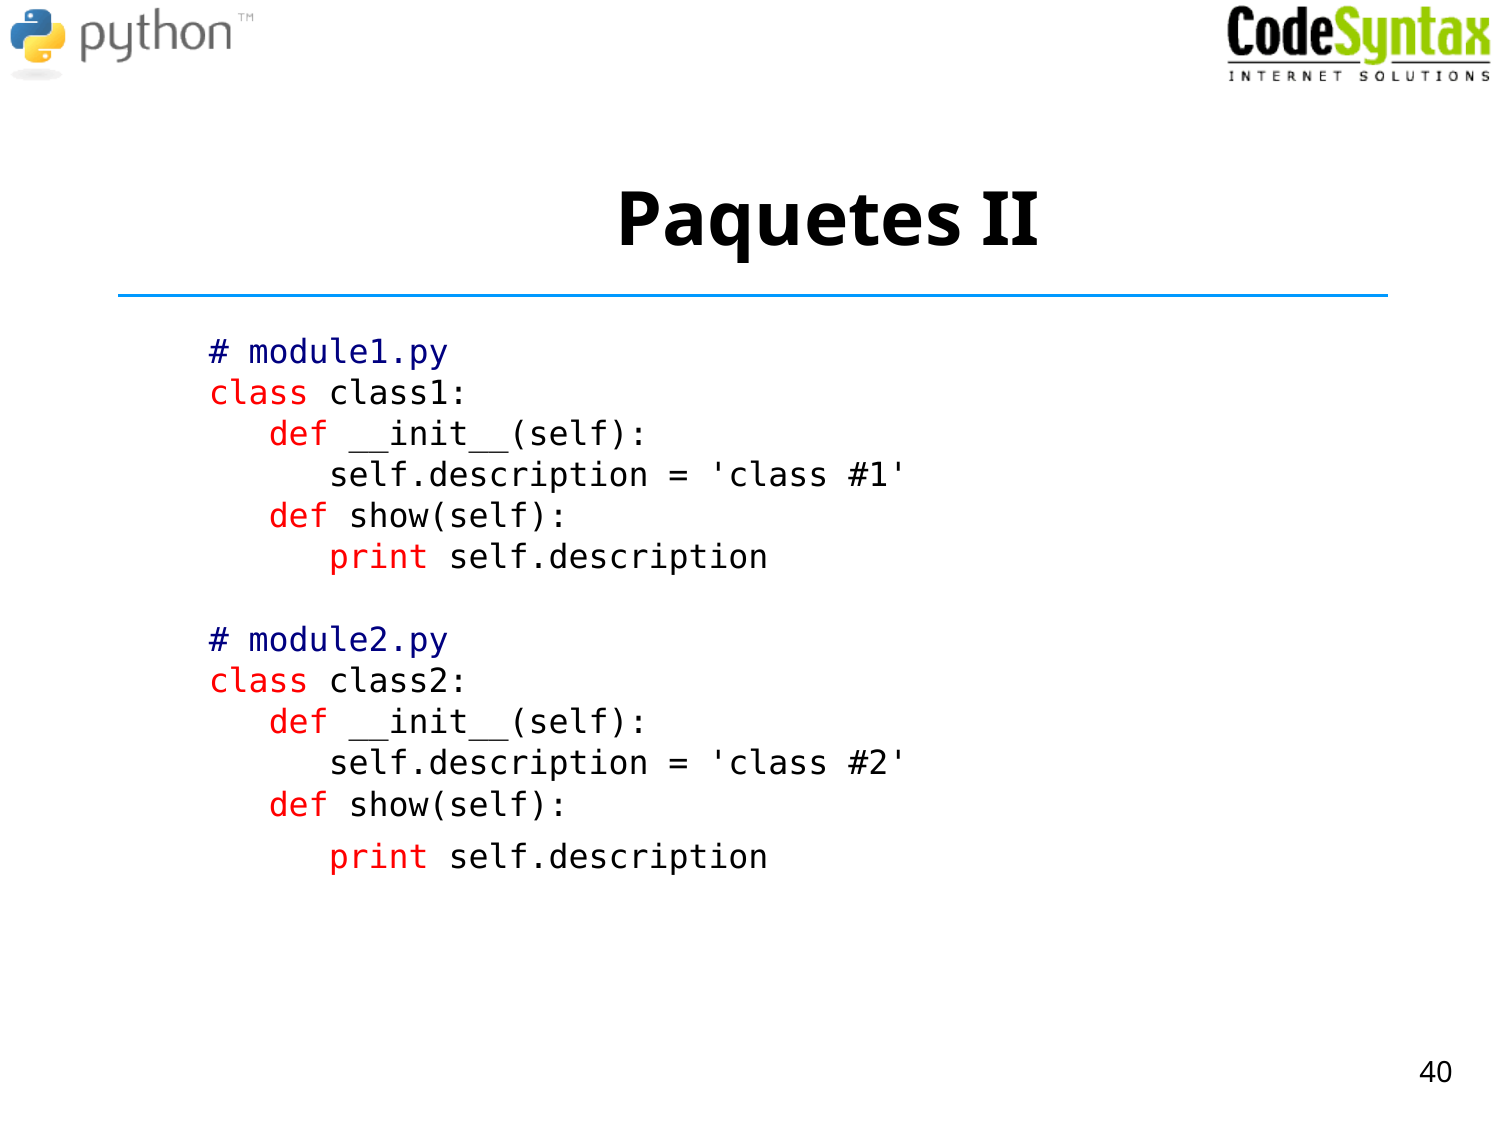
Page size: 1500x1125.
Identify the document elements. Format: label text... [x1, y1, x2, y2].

picture [0, 0, 286, 92]
list # module1.py class class1: def __init__(self): self.description = 'class #1' def show(self): print self.description # module2.py class class2: def __init__(self): self.description = 'class #2' def show(self): print self.description [193, 331, 1469, 1007]
picture [1226, 5, 1500, 83]
title Paquetes II [188, 35, 1468, 276]
